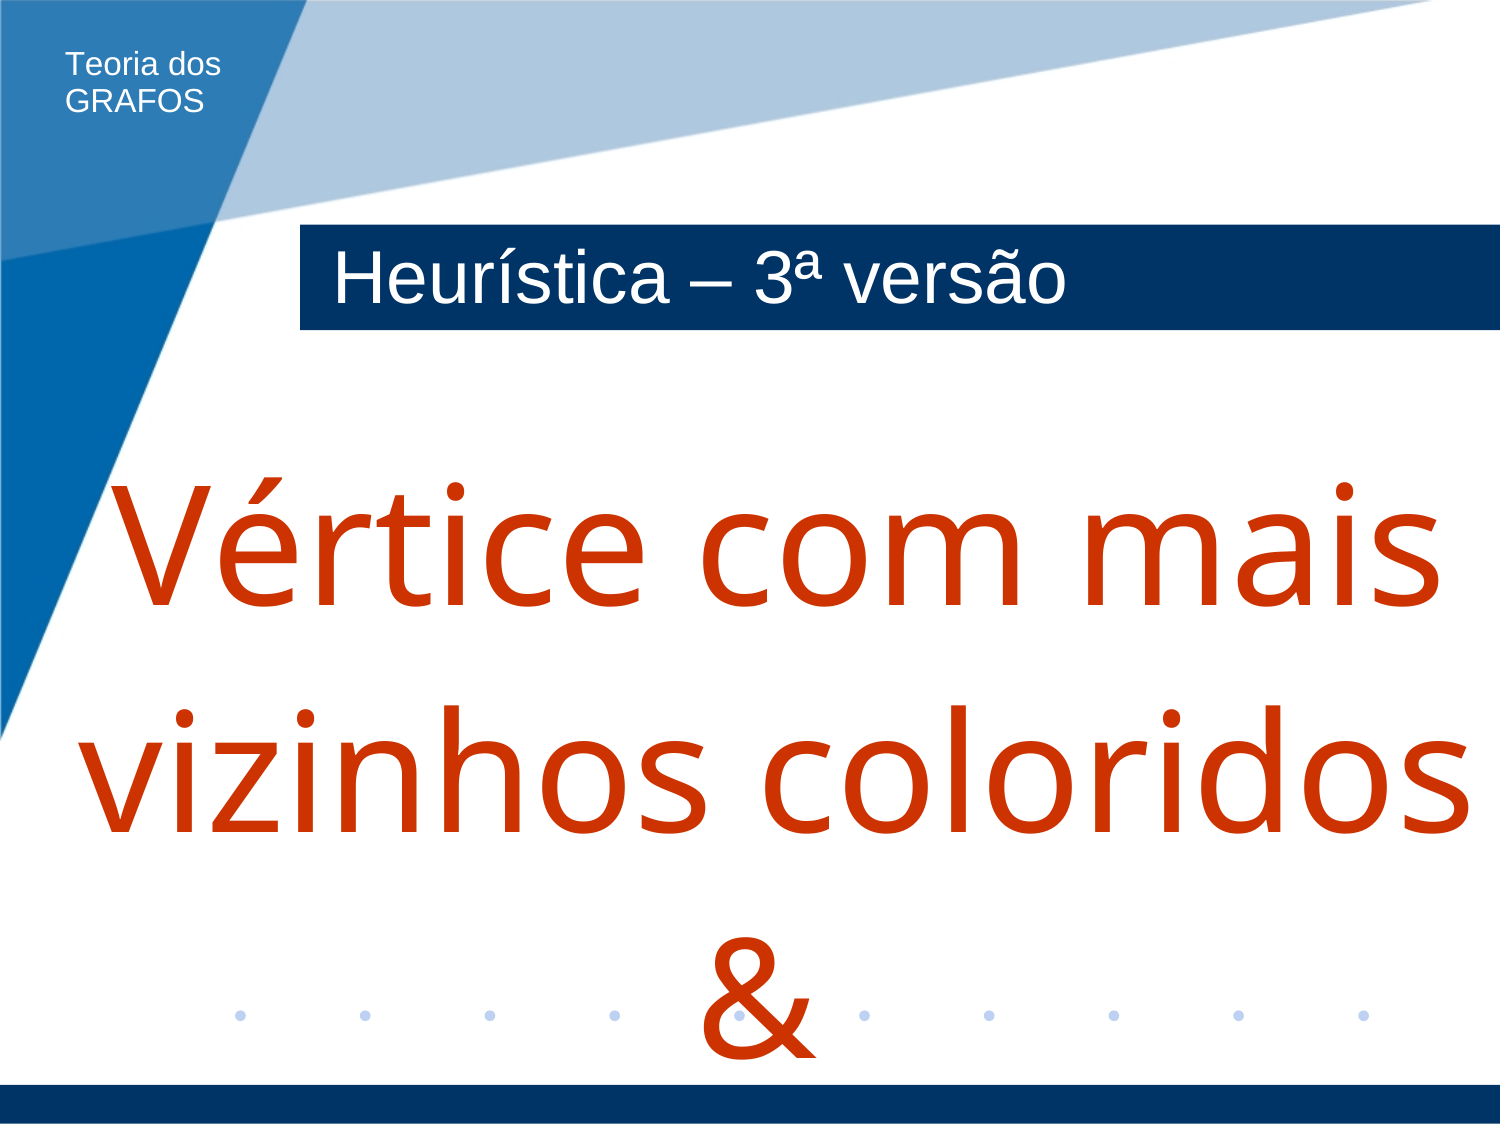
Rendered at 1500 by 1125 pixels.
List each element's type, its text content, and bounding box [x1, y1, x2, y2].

picture [0, 0, 1500, 426]
title Heurística – 3ª versão [300, 224, 1500, 331]
list Vértice com mais vizinhos coloridos & Fila de espera [0, 426, 1500, 1107]
